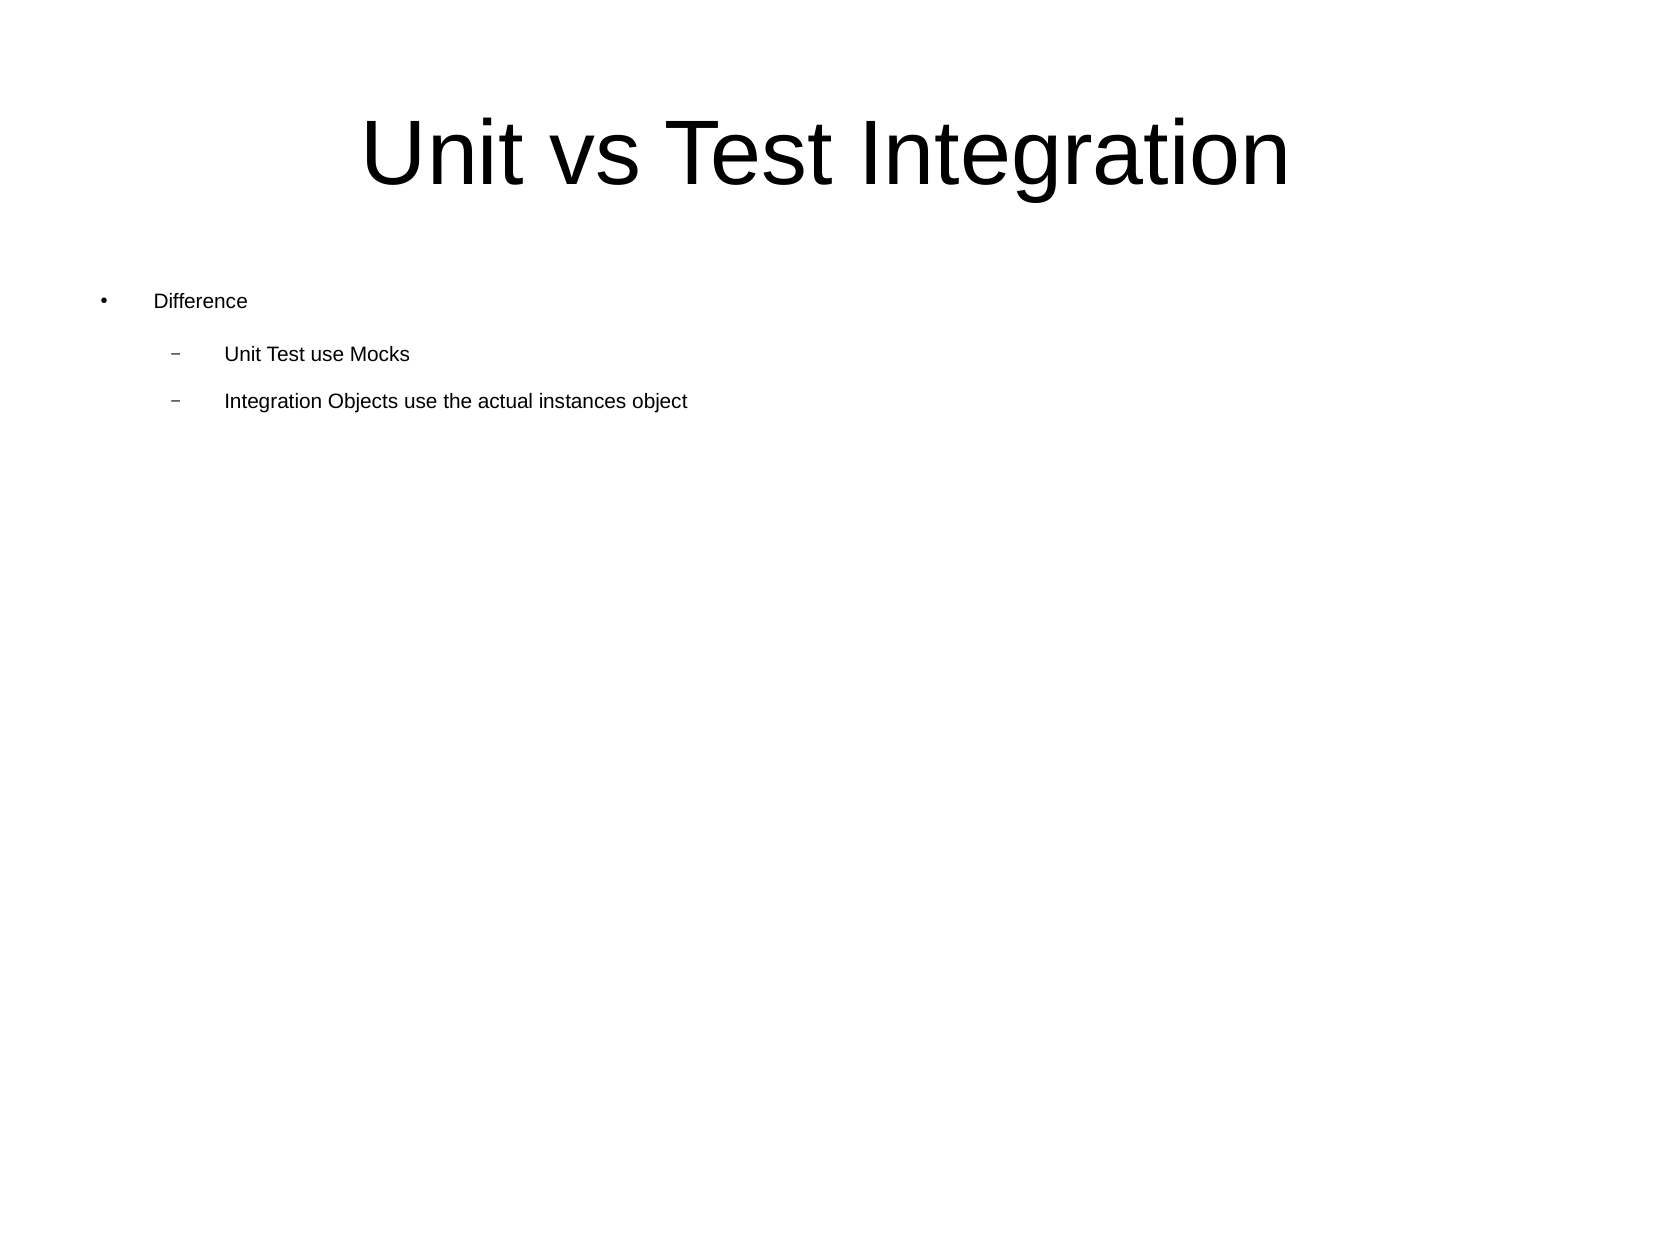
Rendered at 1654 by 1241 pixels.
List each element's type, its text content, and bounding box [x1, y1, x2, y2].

list Difference Unit Test use Mocks Integration Objects use the actual instances object [82, 290, 1636, 1216]
title Unit vs Test Integration [82, 49, 1571, 257]
